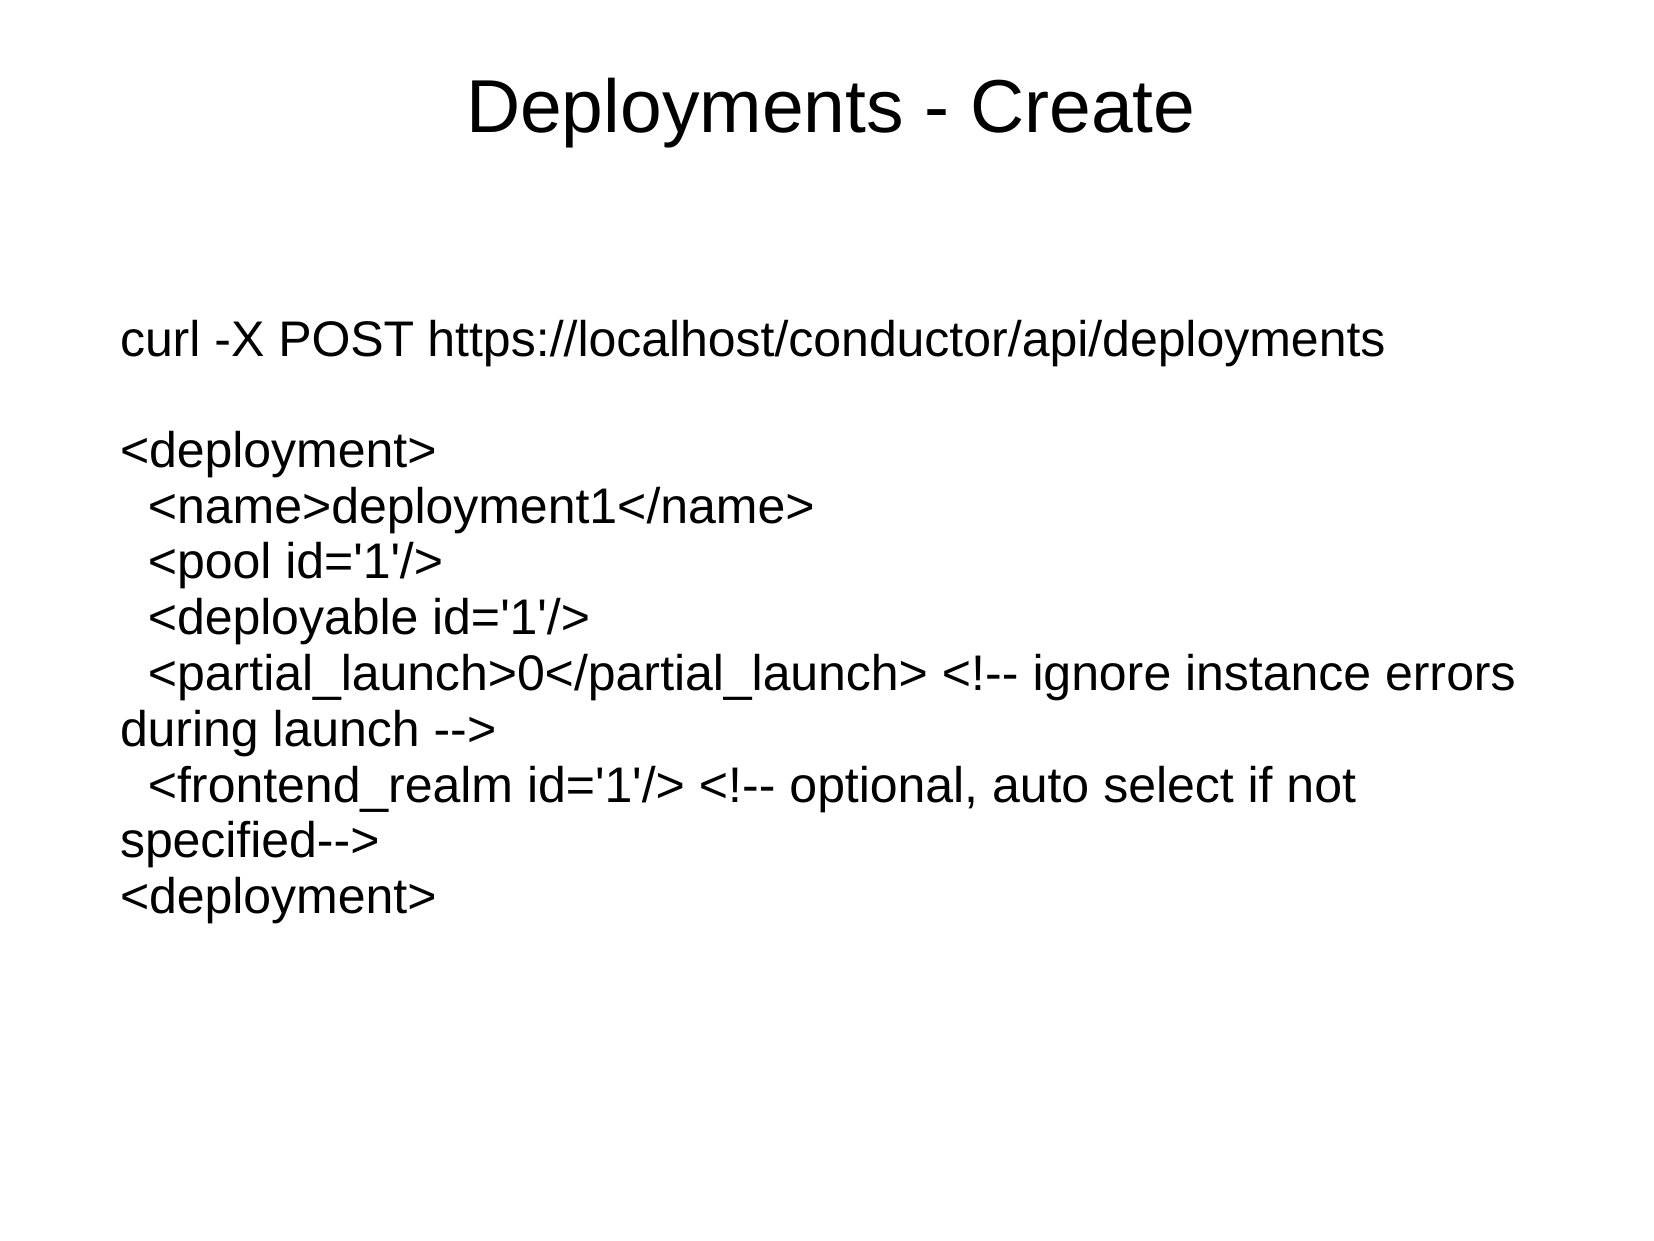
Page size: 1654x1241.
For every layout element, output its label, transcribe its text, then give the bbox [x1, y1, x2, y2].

title Deployments - Create [86, 2, 1576, 211]
subtitle curl -X POST https://localhost/conductor/api/deployments <deployment> <name>deployment1</name> <pool id='1'/> <deployable id='1'/> <partial_launch>0</partial_launch> <!-- ignore instance errors during launch --> <frontend_realm id='1'/> <!-- optional, auto select if not specified--> <deployment> [120, 310, 1576, 1036]
